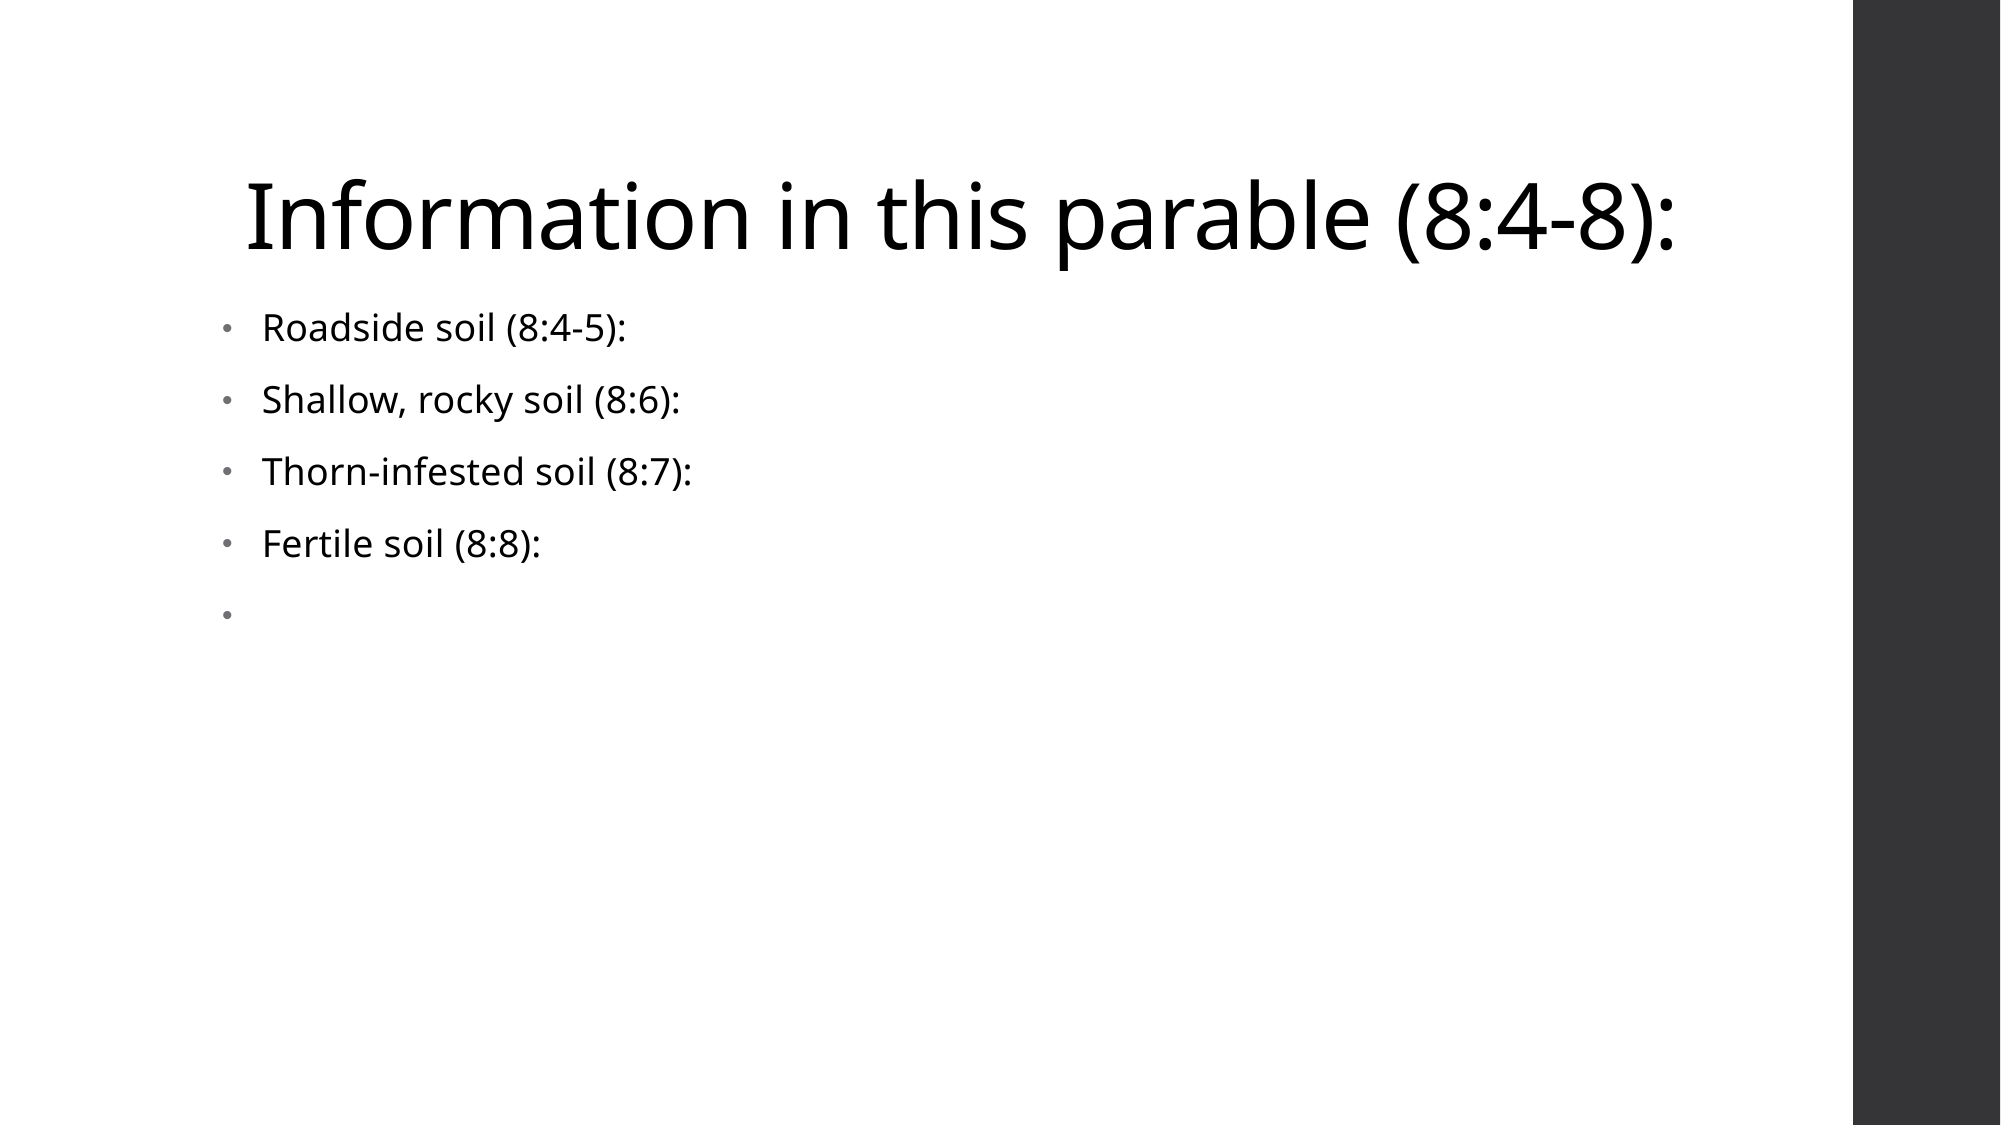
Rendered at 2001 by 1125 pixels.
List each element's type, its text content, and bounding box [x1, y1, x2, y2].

title Information in this parable (8:4-8): [206, 60, 1797, 278]
list Roadside soil (8:4-5): Shallow, rocky soil (8:6): Thorn-infested soil (8:7): Fertile soil (8:8): [206, 299, 1617, 1014]
